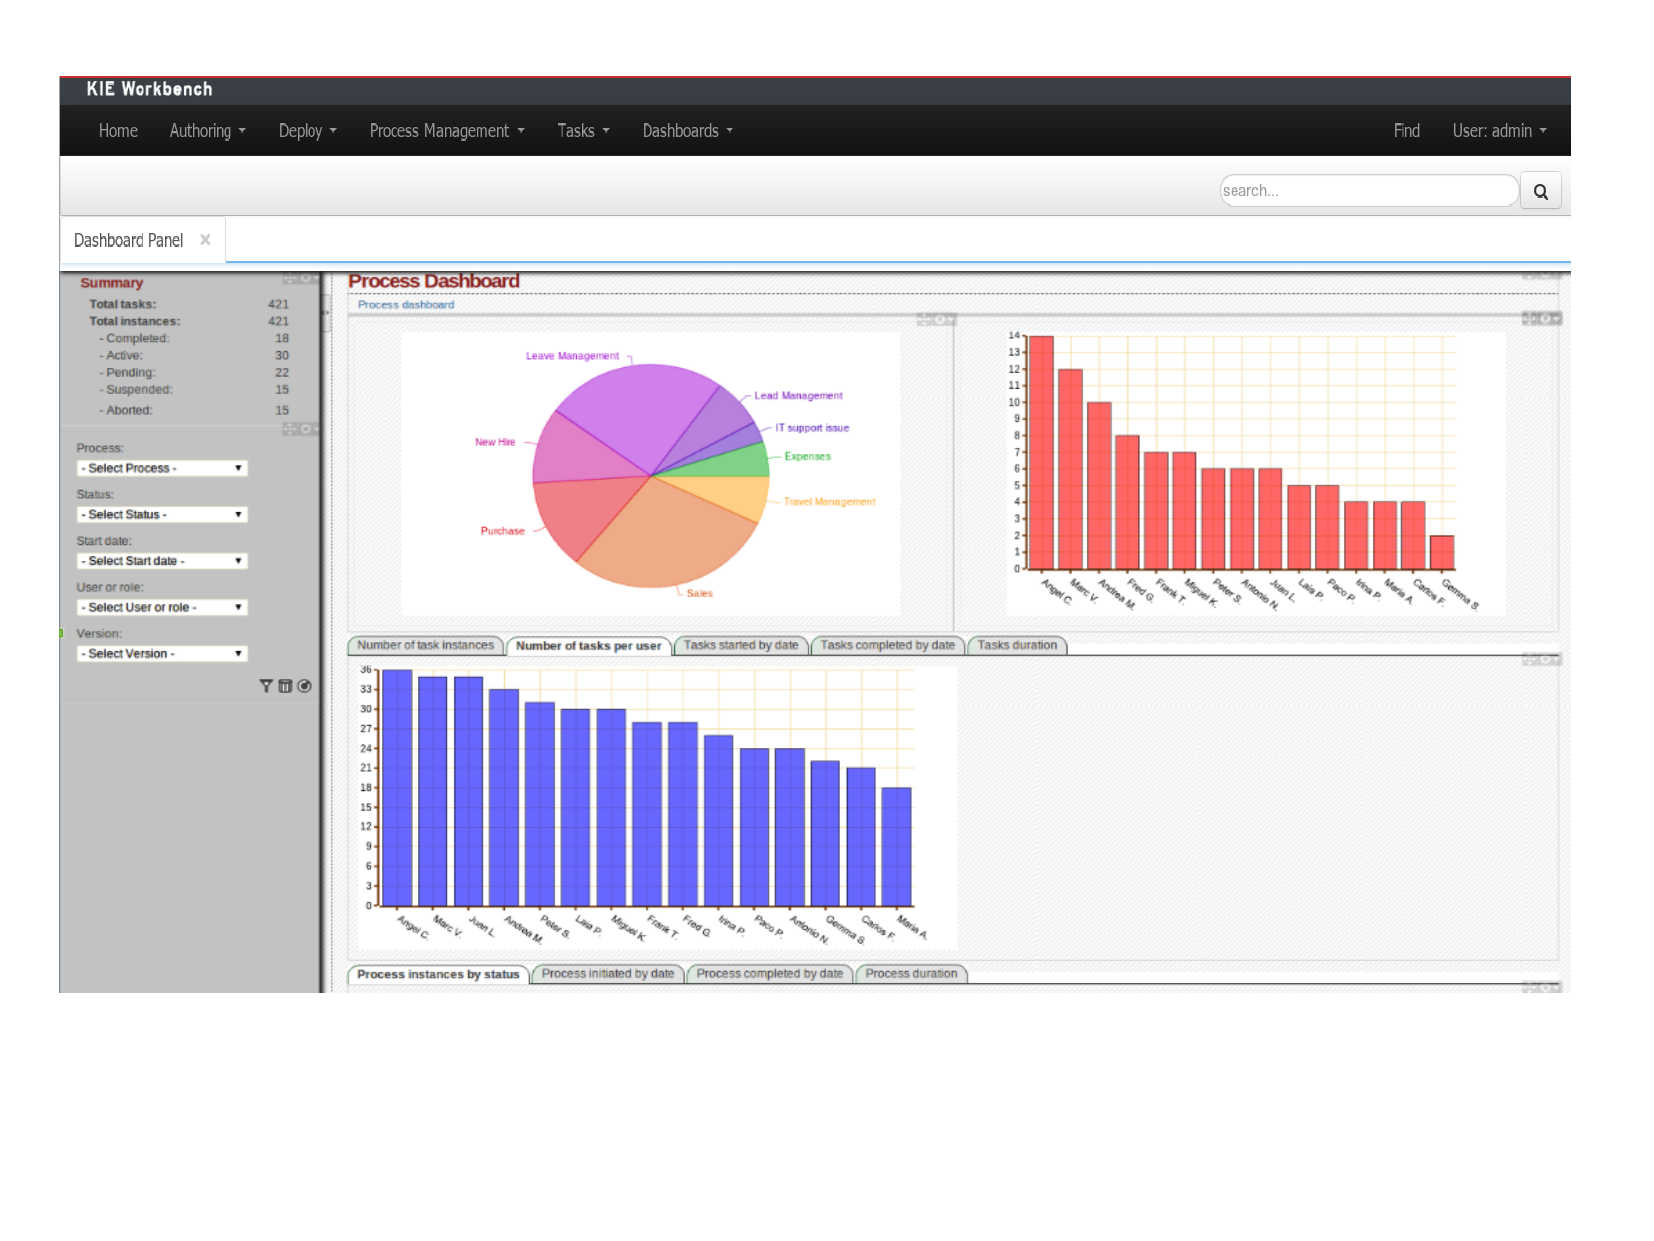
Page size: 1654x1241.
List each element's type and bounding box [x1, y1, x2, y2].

picture [59, 76, 1571, 993]
